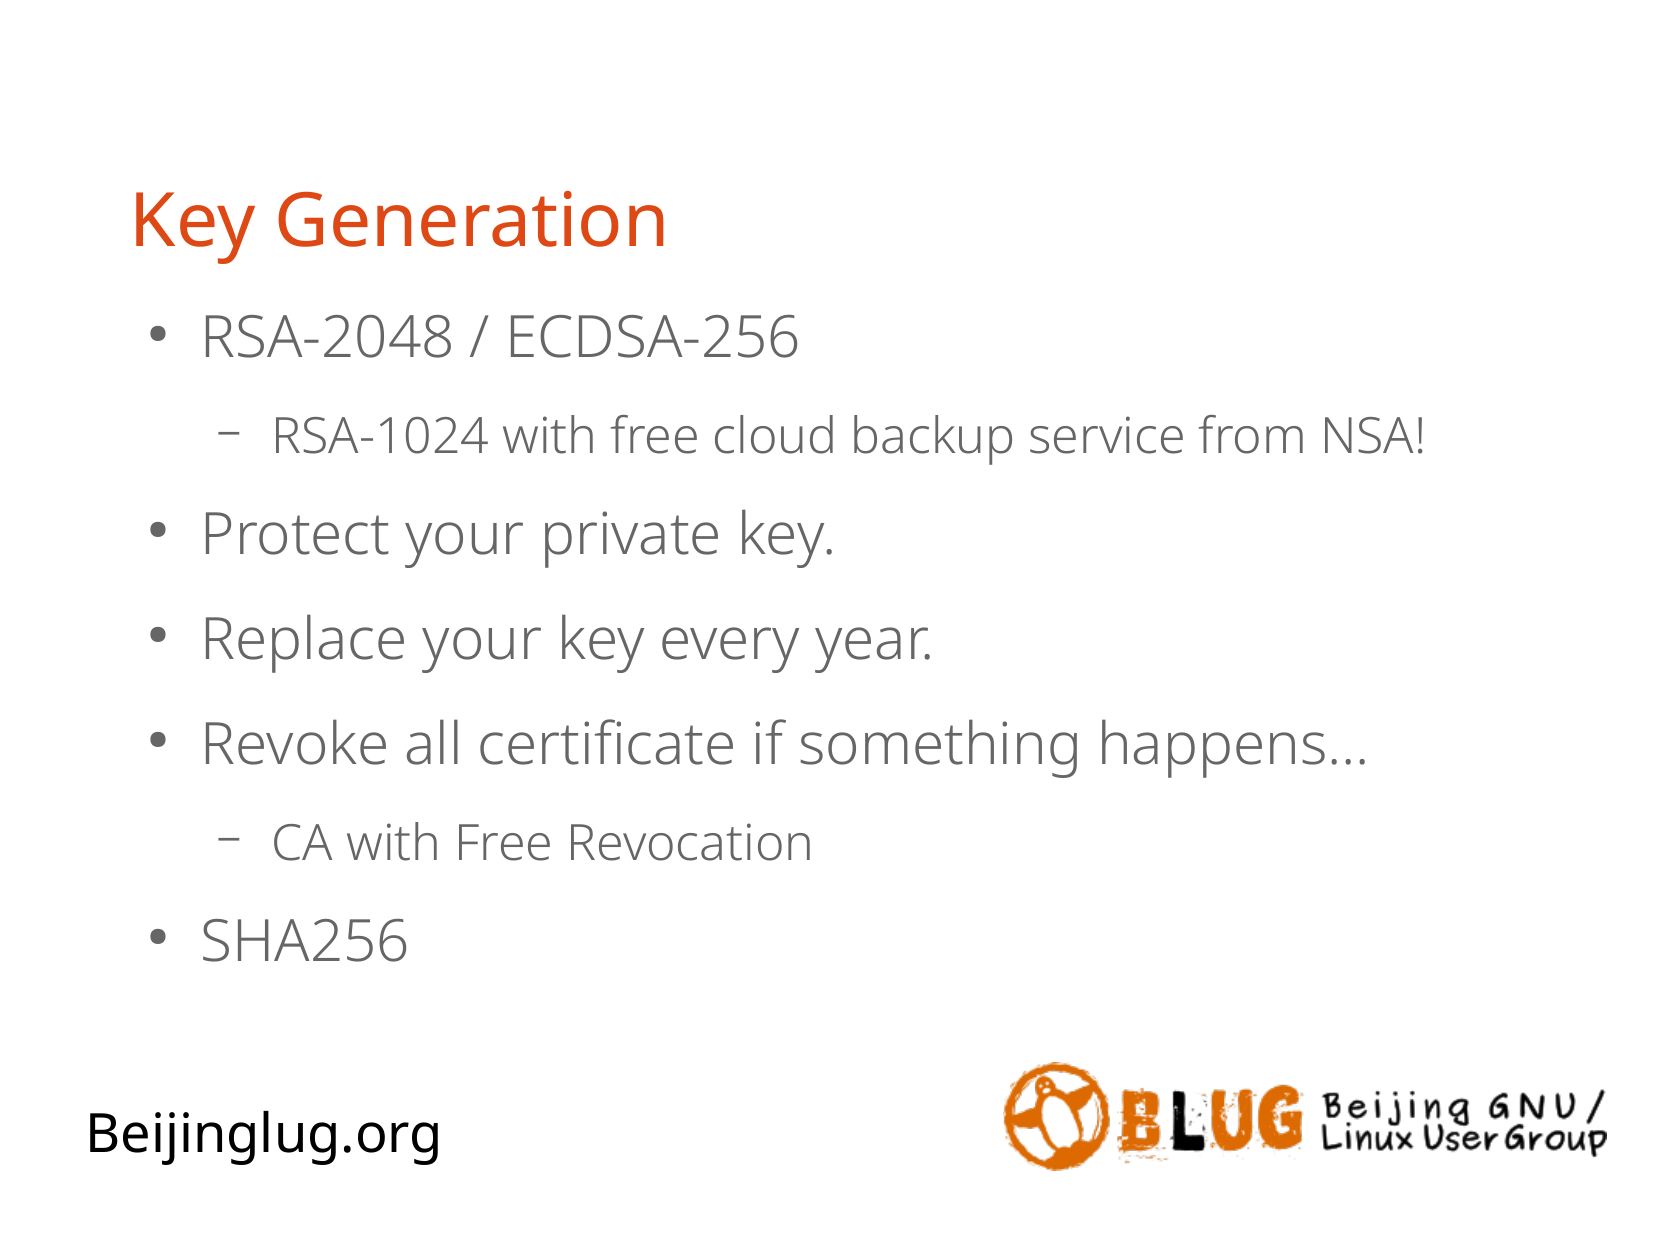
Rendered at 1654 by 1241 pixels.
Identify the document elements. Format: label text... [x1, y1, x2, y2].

title Key Generation [129, 153, 1518, 281]
picture [1003, 1062, 1607, 1171]
list RSA-2048 / ECDSA-256 RSA-1024 with free cloud backup service from NSA! Protect your private key. Replace your key every year. Revoke all certificate if something happens... CA with Free Revocation SHA256 [129, 295, 1518, 1010]
